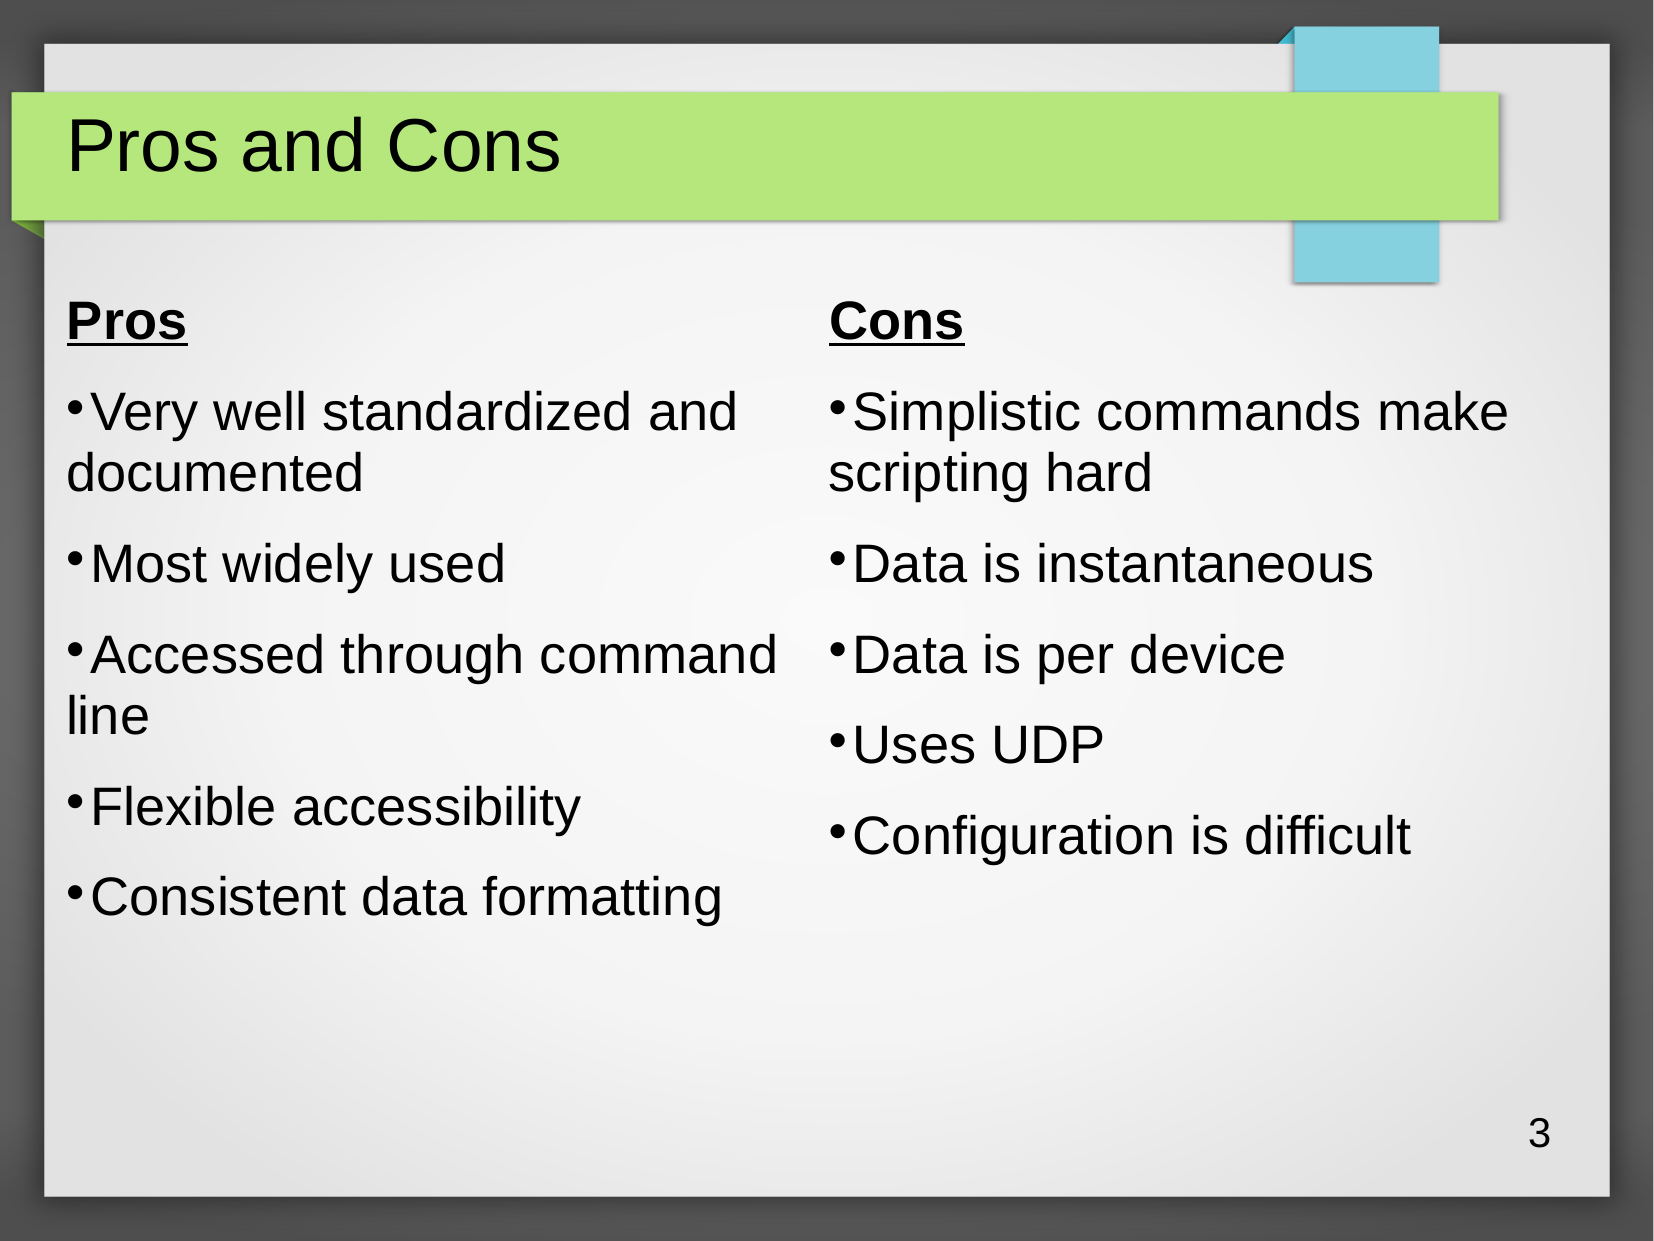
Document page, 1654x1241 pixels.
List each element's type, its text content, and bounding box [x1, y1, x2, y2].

list Pros Very well standardized and documented Most widely used Accessed through command line Flexible accessibility Consistent data formatting [66, 287, 793, 1007]
title Pros and Cons [66, 86, 1247, 205]
list Cons Simplistic commands make scripting hard Data is instantaneous Data is per device Uses UDP Configuration is difficult [828, 287, 1555, 1007]
picture [0, 0, 1654, 1241]
text_box 3 [1513, 1102, 1589, 1165]
